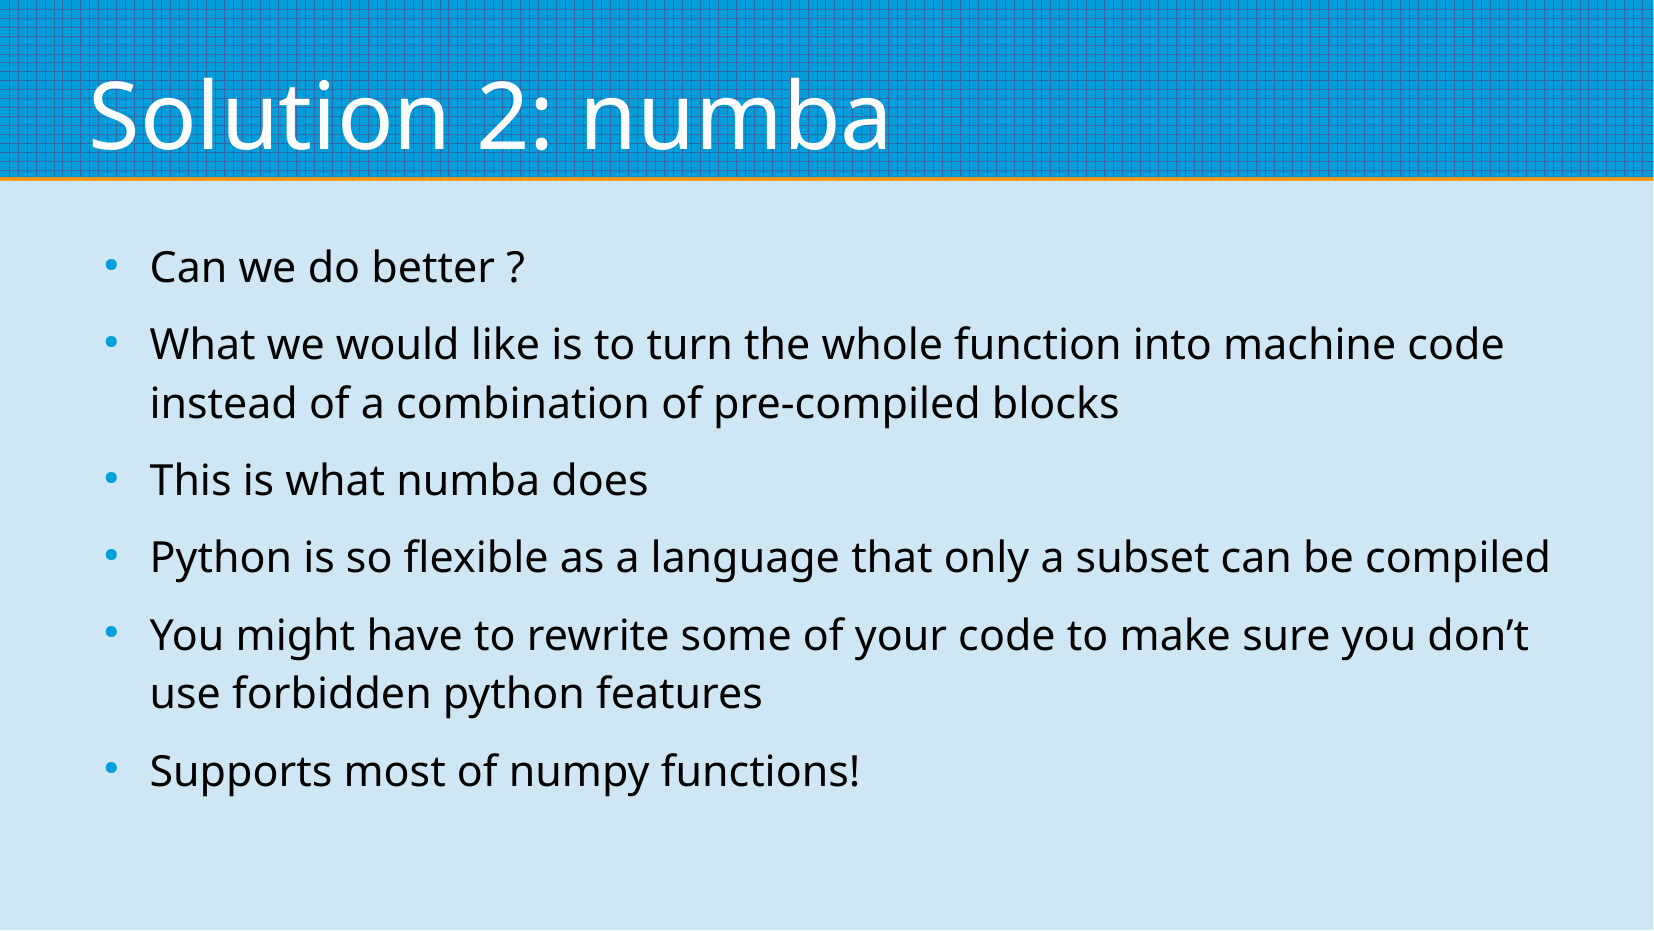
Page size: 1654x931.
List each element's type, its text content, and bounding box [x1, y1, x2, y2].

title Solution 2: numba [88, 14, 1565, 178]
list Can we do better ? What we would like is to turn the whole function into machine code instead of a combination of pre-compiled blocks This is what numba does Python is so flexible as a language that only a subset can be compiled You might have to rewrite some of your code to make sure you don’t use forbidden python features Supports most of numpy functions! [88, 236, 1565, 813]
